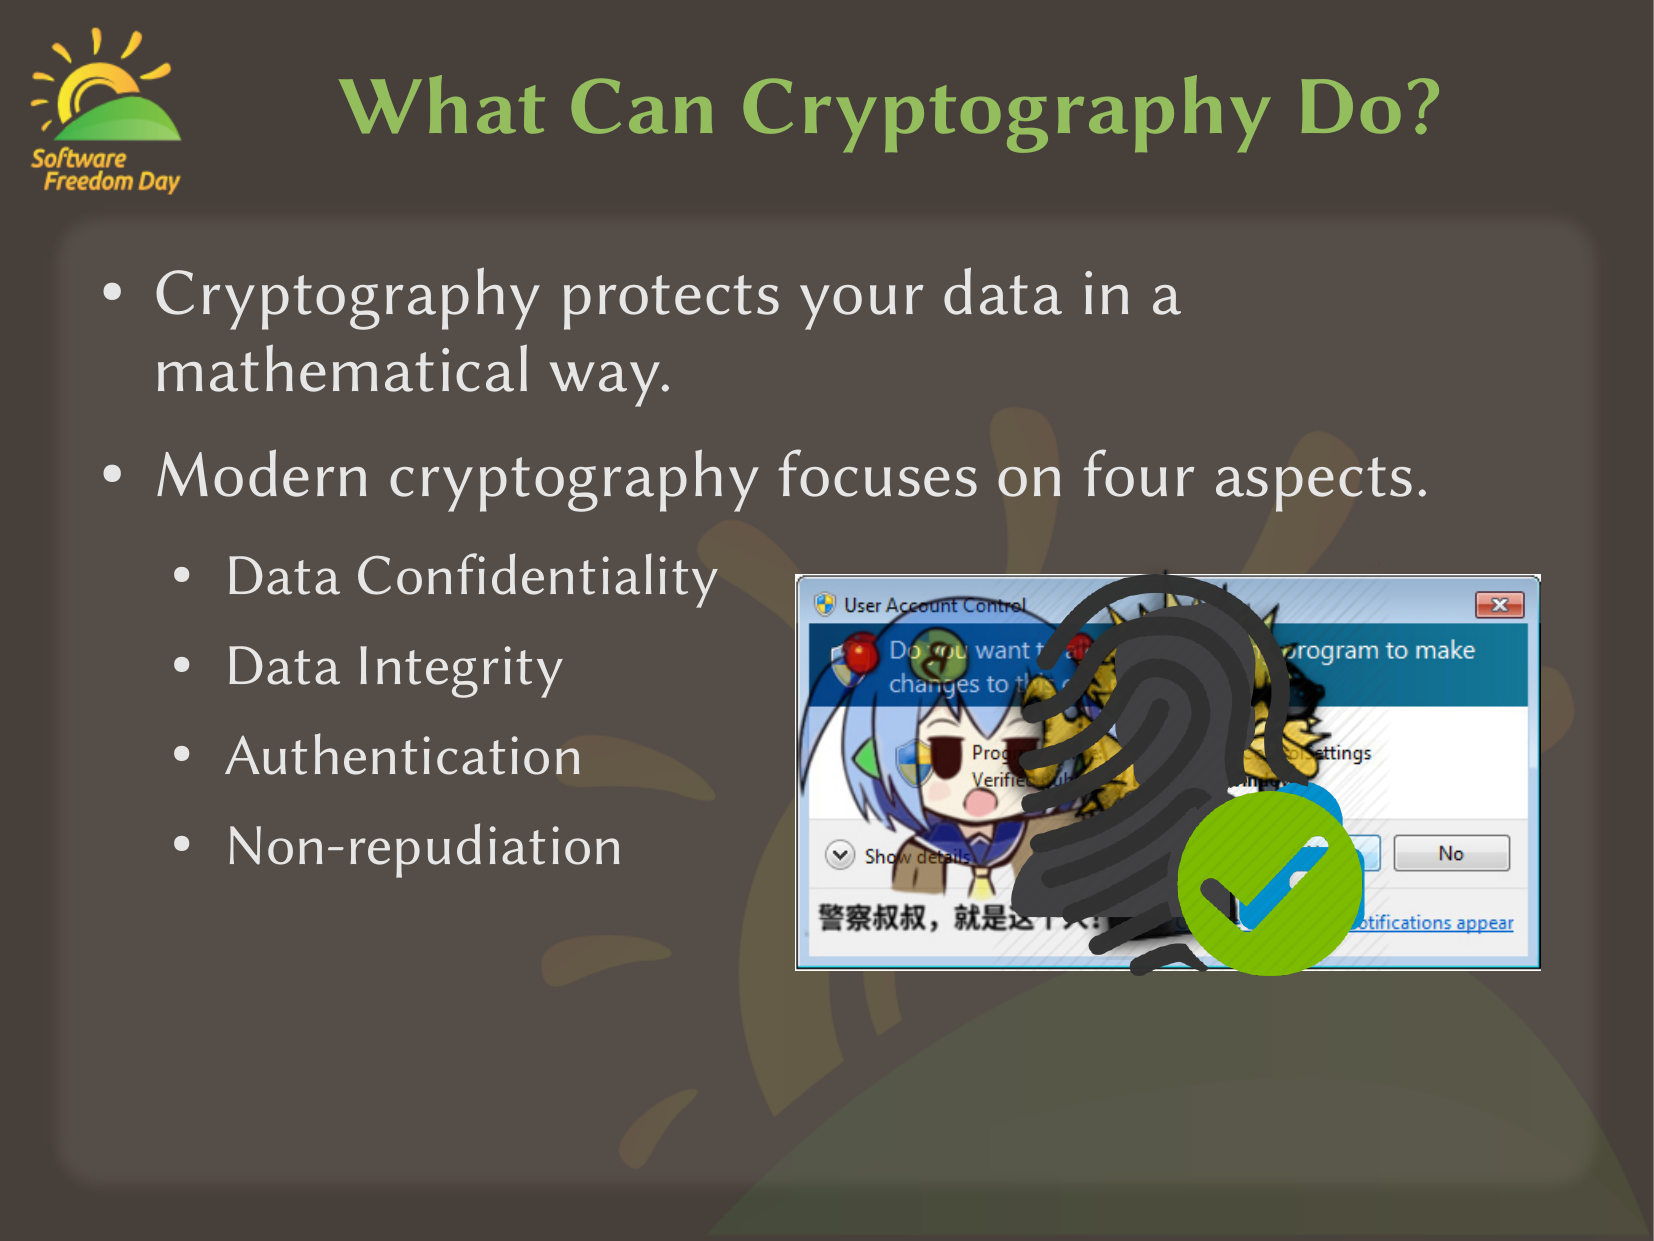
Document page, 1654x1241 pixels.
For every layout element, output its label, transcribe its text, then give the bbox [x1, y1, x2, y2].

title What Can Cryptography Do? [210, 9, 1571, 205]
list Cryptography protects your data in a mathematical way. Modern cryptography focuses on four aspects. Data Confidentiality Data Integrity Authentication Non-repudiation [82, 255, 1571, 1141]
picture [0, 0, 1654, 1241]
